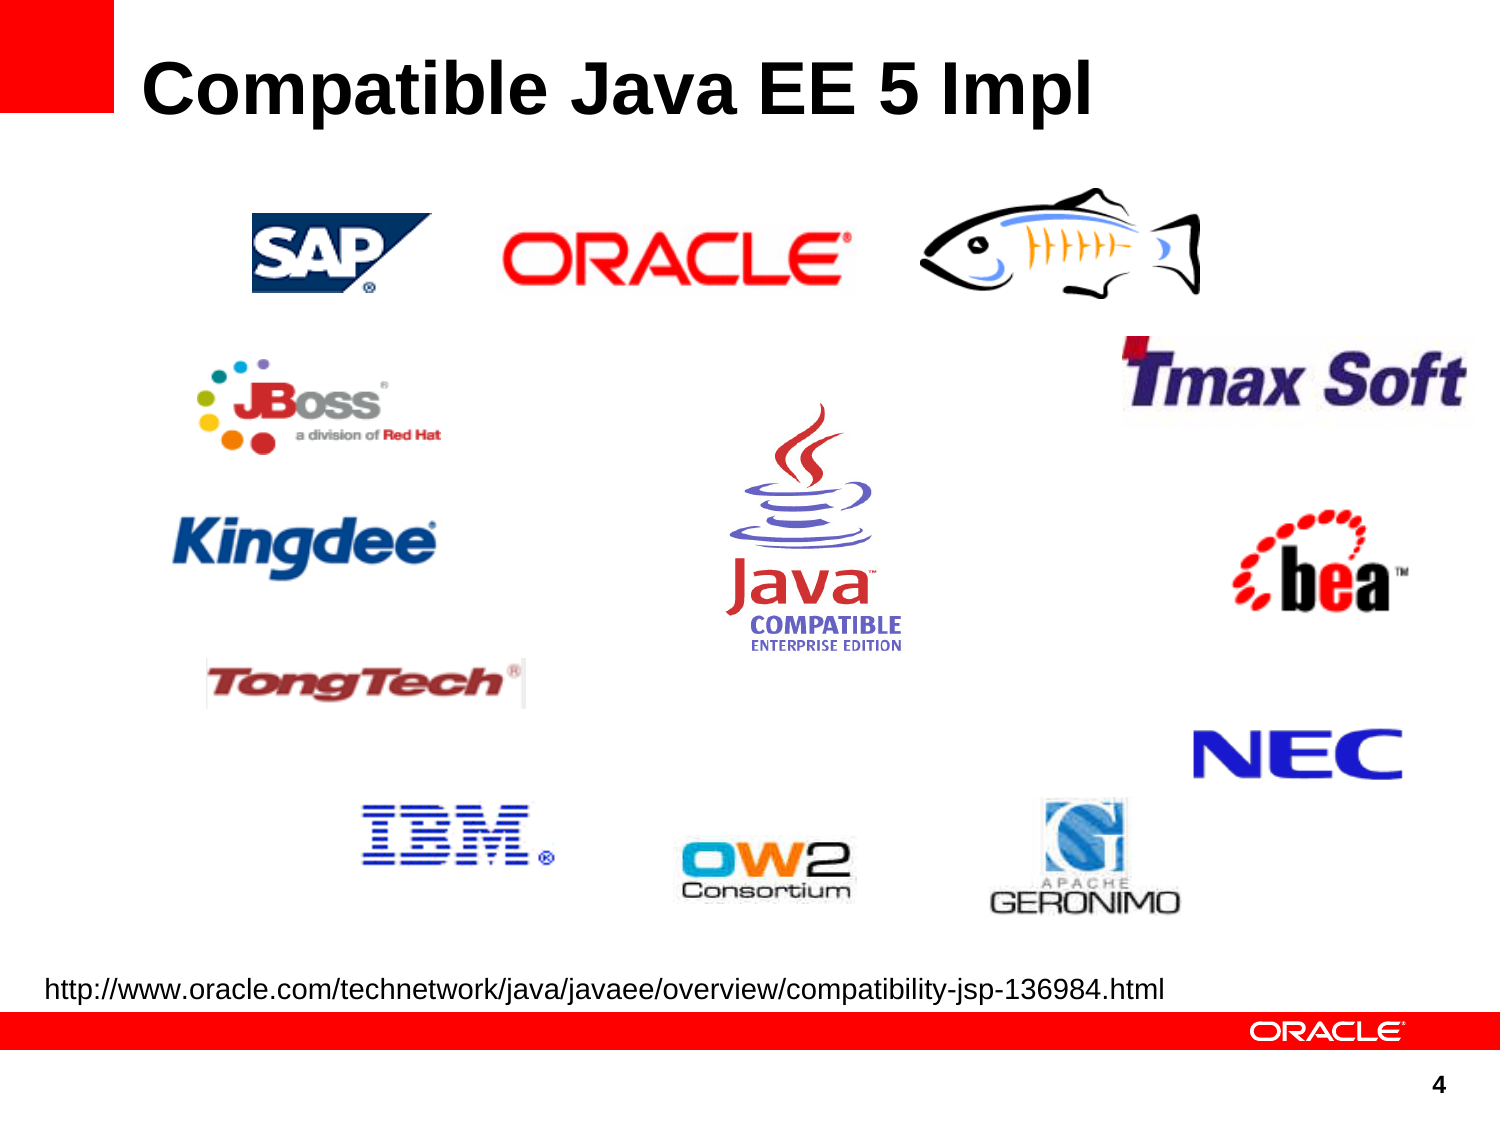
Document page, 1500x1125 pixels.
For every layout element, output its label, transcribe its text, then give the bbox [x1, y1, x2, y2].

picture [989, 797, 1182, 916]
picture [920, 188, 1200, 299]
picture [1181, 460, 1473, 650]
picture [0, 0, 114, 113]
picture [0, 1012, 1500, 1050]
text_box http://www.oracle.com/technetwork/java/javaee/overview/compatibility-jsp-136984.html [29, 962, 1276, 1020]
picture [252, 213, 432, 293]
picture [1184, 723, 1414, 786]
picture [711, 395, 910, 659]
picture [673, 835, 857, 904]
picture [496, 225, 857, 296]
picture [206, 658, 526, 709]
title Compatible Java EE 5 Impl [126, 31, 1500, 145]
picture [197, 359, 441, 455]
picture [1122, 336, 1474, 429]
picture [284, 762, 617, 911]
picture [164, 507, 445, 592]
